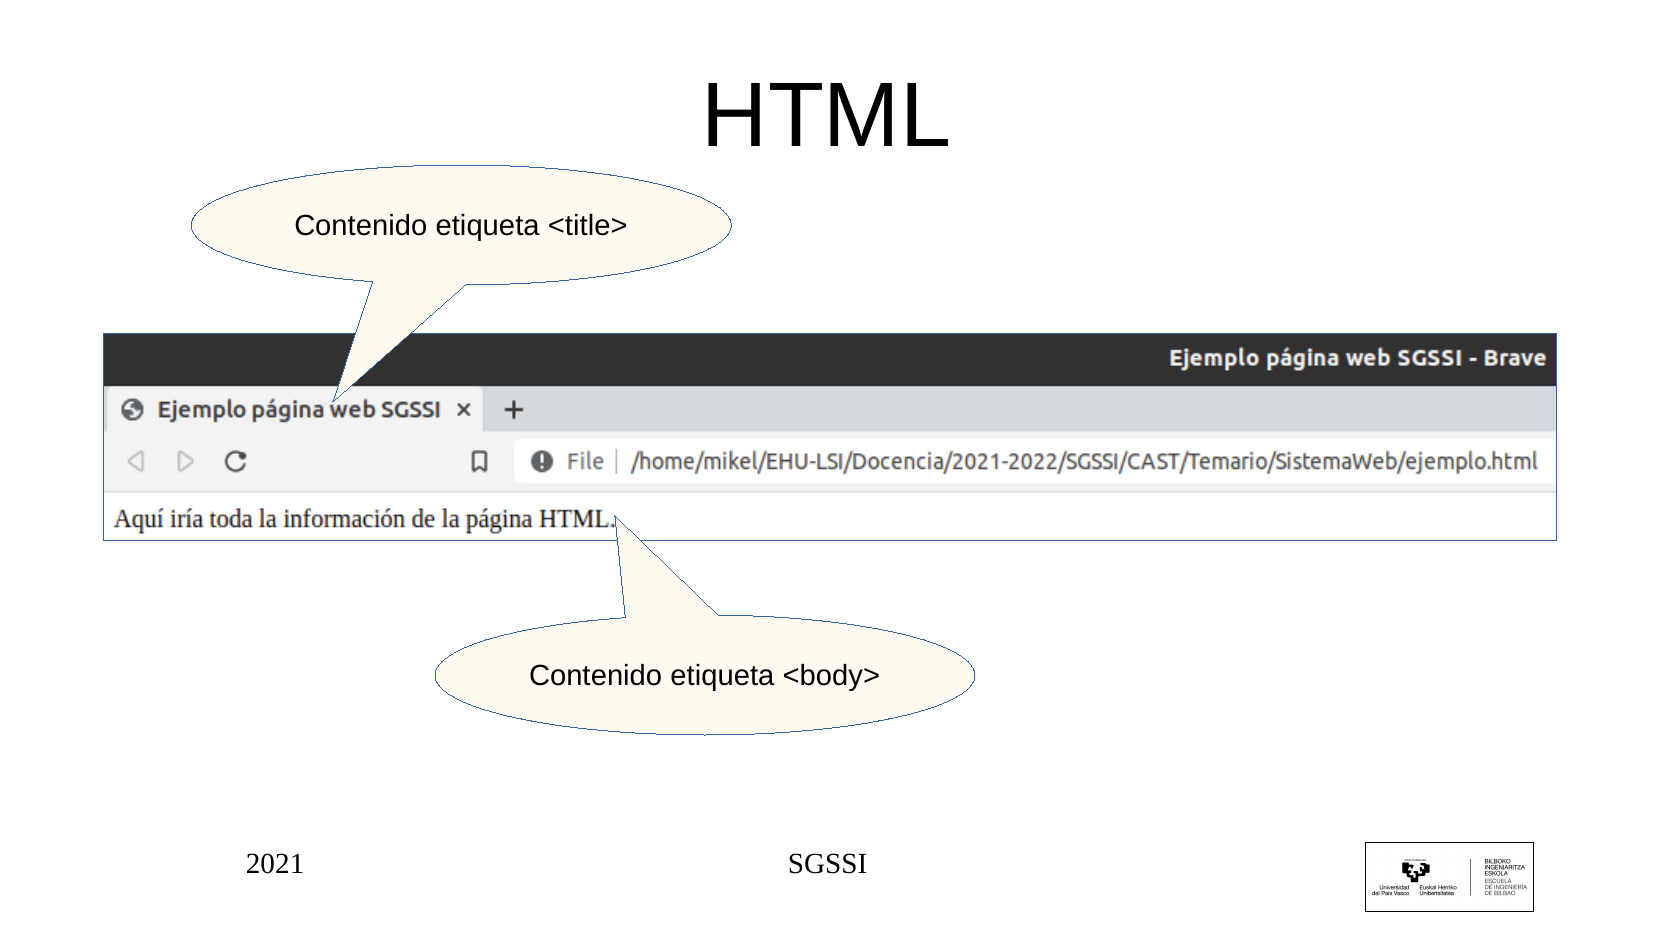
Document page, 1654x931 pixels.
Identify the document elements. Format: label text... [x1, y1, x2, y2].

text_box Contenido etiqueta <title> [191, 165, 732, 402]
picture [1366, 843, 1533, 911]
title HTML [82, 37, 1571, 193]
text_box Contenido etiqueta <body> [435, 515, 975, 736]
picture [103, 333, 1557, 541]
